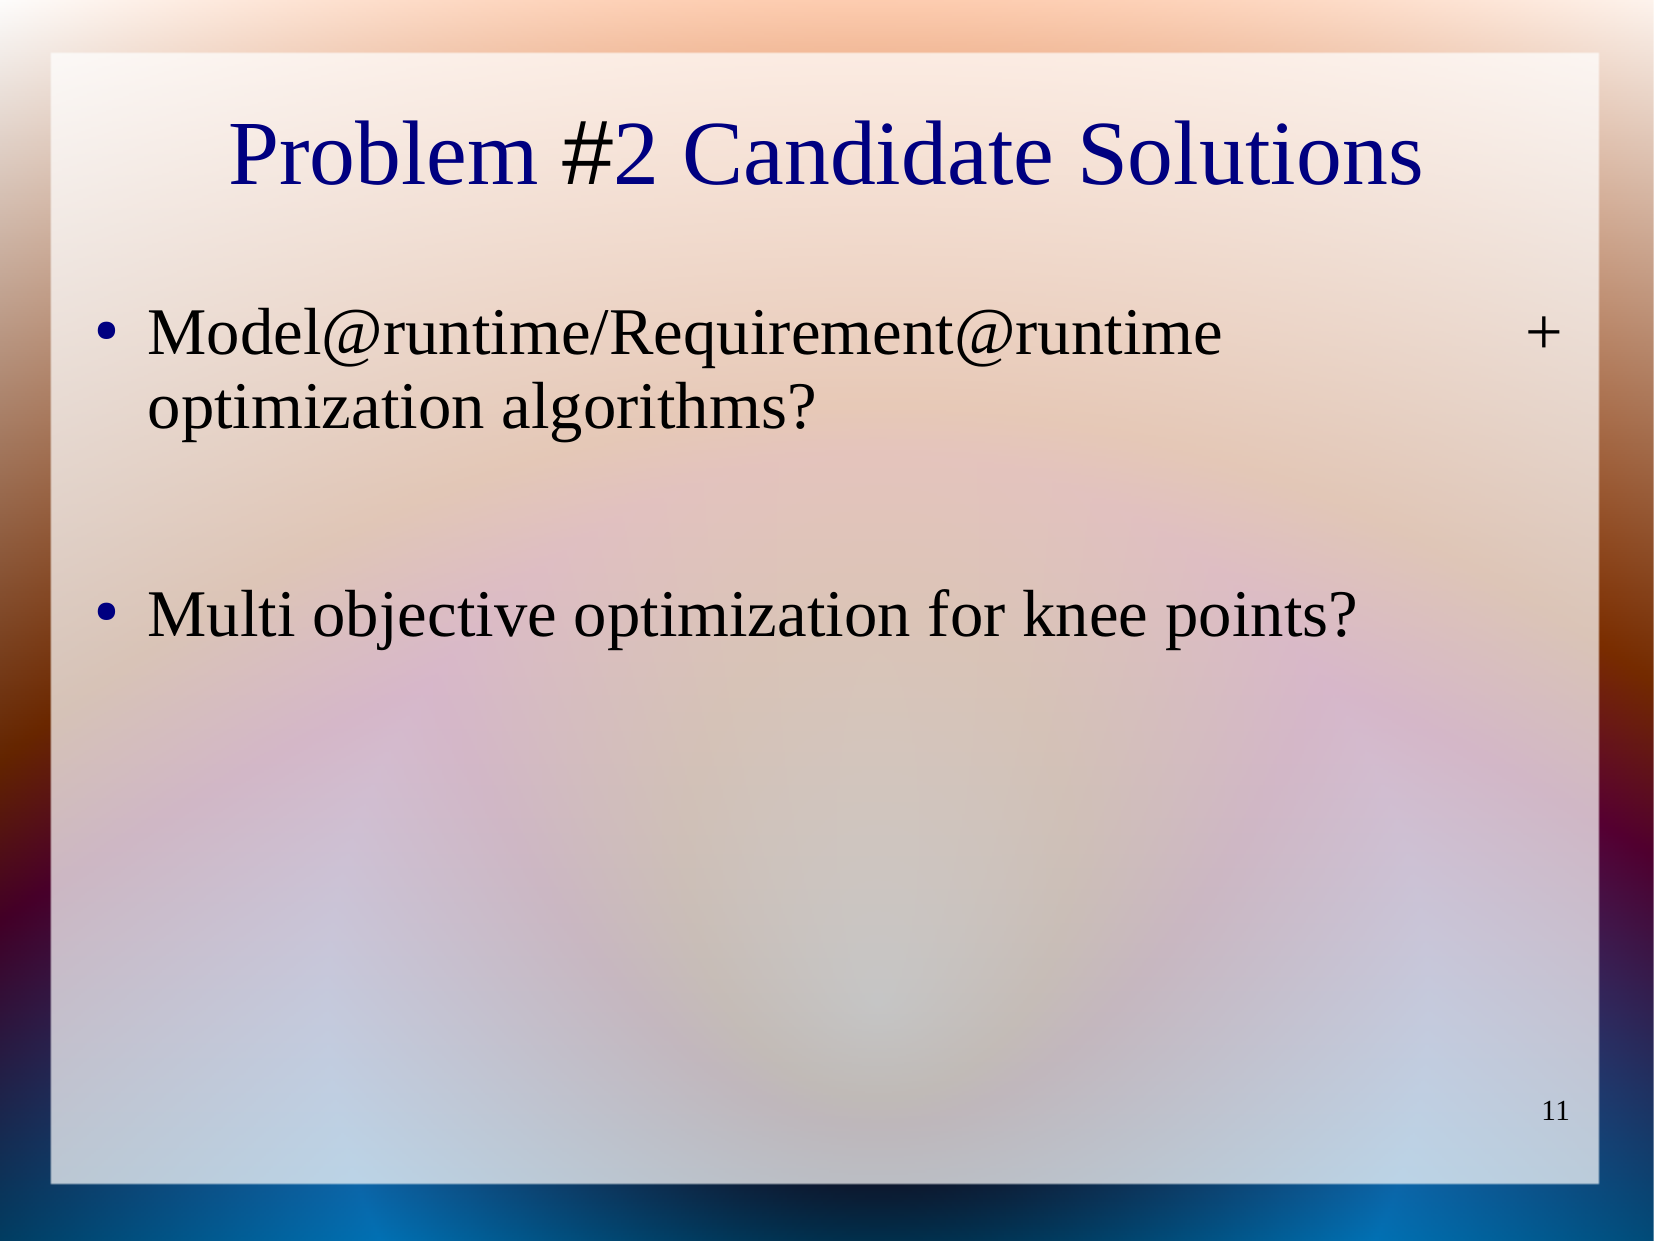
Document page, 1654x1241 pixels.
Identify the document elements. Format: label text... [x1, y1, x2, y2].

title Problem #2 Candidate Solutions [82, 49, 1571, 257]
picture [0, 0, 1654, 1241]
list Model@runtime/Requirement@runtime + optimization algorithms? Multi objective optimization for knee points? [76, 295, 1566, 1066]
